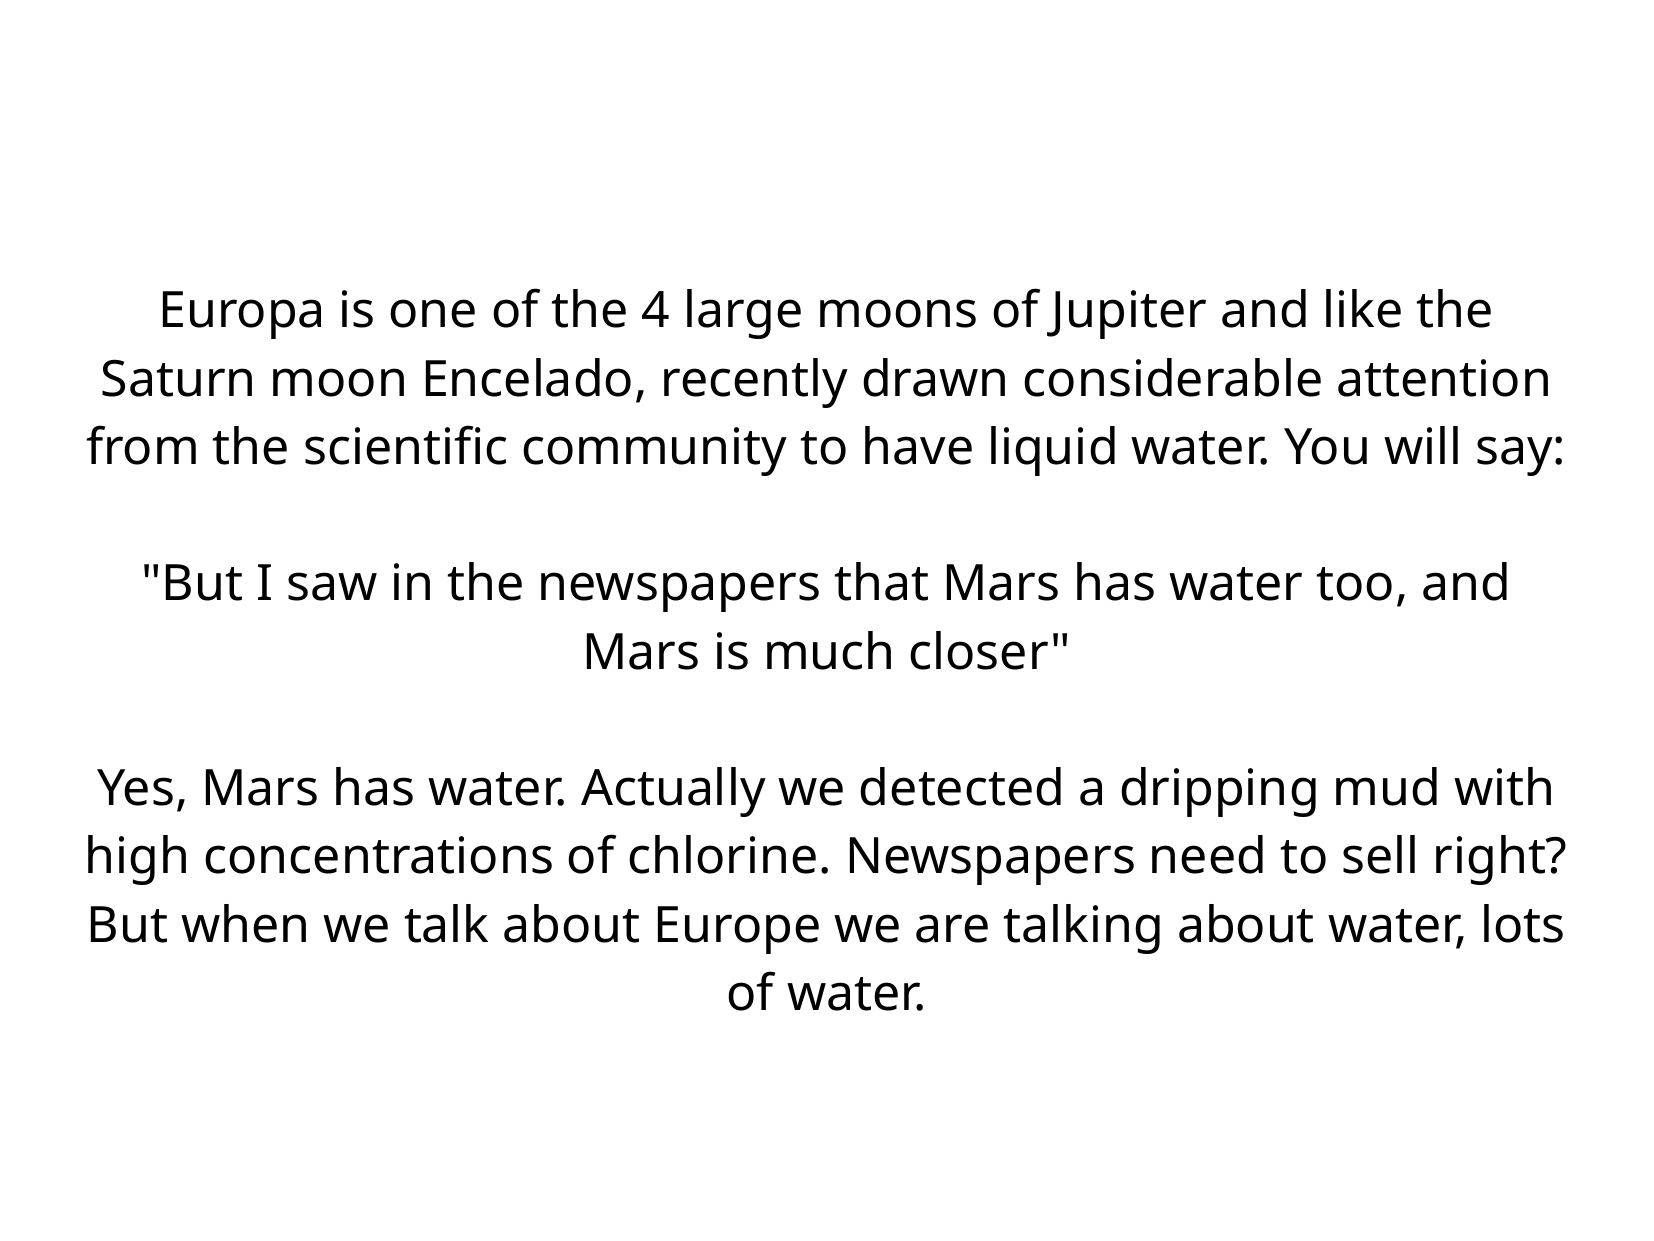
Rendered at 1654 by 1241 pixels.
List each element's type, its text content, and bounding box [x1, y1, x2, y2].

subtitle Europa is one of the 4 large moons of Jupiter and like the Saturn moon Encelado, recently drawn considerable attention from the scientific community to have liquid water. You will say: "But I saw in the newspapers that Mars has water too, and Mars is much closer" Yes, Mars has water. Actually we detected a dripping mud with high concentrations of chlorine. Newspapers need to sell right? But when we talk about Europe we are talking about water, lots of water. [82, 290, 1571, 1010]
